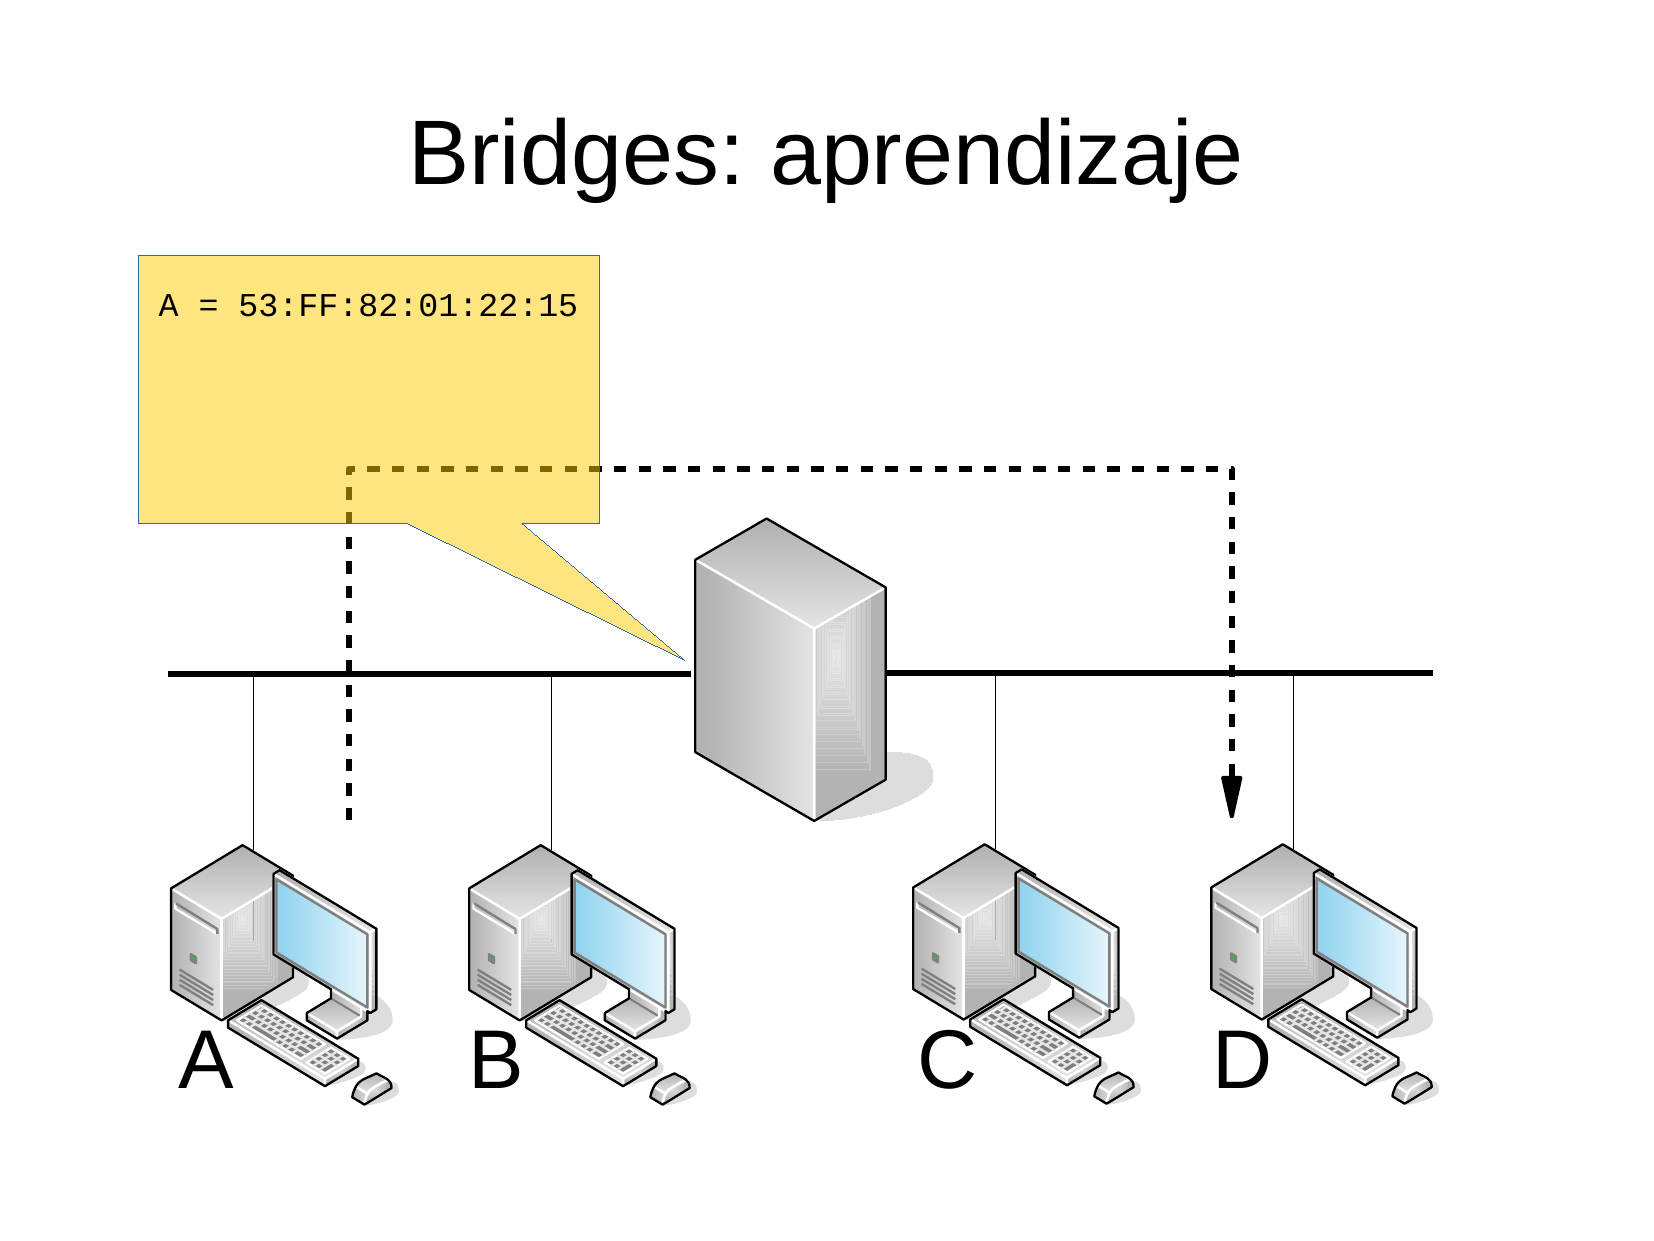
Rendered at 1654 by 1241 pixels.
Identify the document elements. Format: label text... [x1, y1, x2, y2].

text_box [631, 1062, 663, 1084]
text_box [666, 1082, 696, 1105]
text_box C [902, 1005, 993, 1114]
text_box [333, 1062, 365, 1084]
text_box [972, 1001, 1099, 1083]
text_box [560, 970, 607, 1006]
text_box [261, 970, 309, 1006]
text_box [1083, 997, 1134, 1038]
text_box [1373, 1061, 1405, 1083]
text_box [653, 1076, 688, 1102]
text_box [1075, 1061, 1107, 1083]
text_box D [1197, 1005, 1288, 1114]
text_box [1097, 1075, 1132, 1101]
text_box [1409, 1081, 1438, 1104]
text_box A = 53:FF:82:01:22:15 [138, 255, 685, 661]
text_box [250, 1002, 357, 1084]
text_box [819, 752, 933, 821]
text_box [915, 847, 1033, 1017]
text_box [1381, 997, 1432, 1038]
text_box [341, 998, 392, 1039]
text_box [1004, 969, 1051, 1006]
text_box [1302, 969, 1349, 1006]
text_box [275, 872, 375, 1036]
text_box [697, 521, 884, 819]
text_box [1017, 872, 1117, 1035]
text_box [368, 1082, 398, 1105]
text_box [639, 998, 690, 1039]
text_box [1315, 872, 1415, 1035]
text_box [354, 1076, 390, 1102]
text_box [471, 848, 589, 1018]
text_box [1395, 1075, 1430, 1101]
text_box B [453, 1005, 539, 1114]
text_box [1213, 847, 1332, 1017]
text_box [528, 1002, 655, 1084]
text_box [1110, 1081, 1140, 1104]
text_box A [164, 1005, 250, 1114]
text_box [1270, 1002, 1397, 1083]
title Bridges: aprendizaje [82, 49, 1571, 257]
text_box [573, 873, 673, 1036]
text_box [173, 847, 291, 1005]
